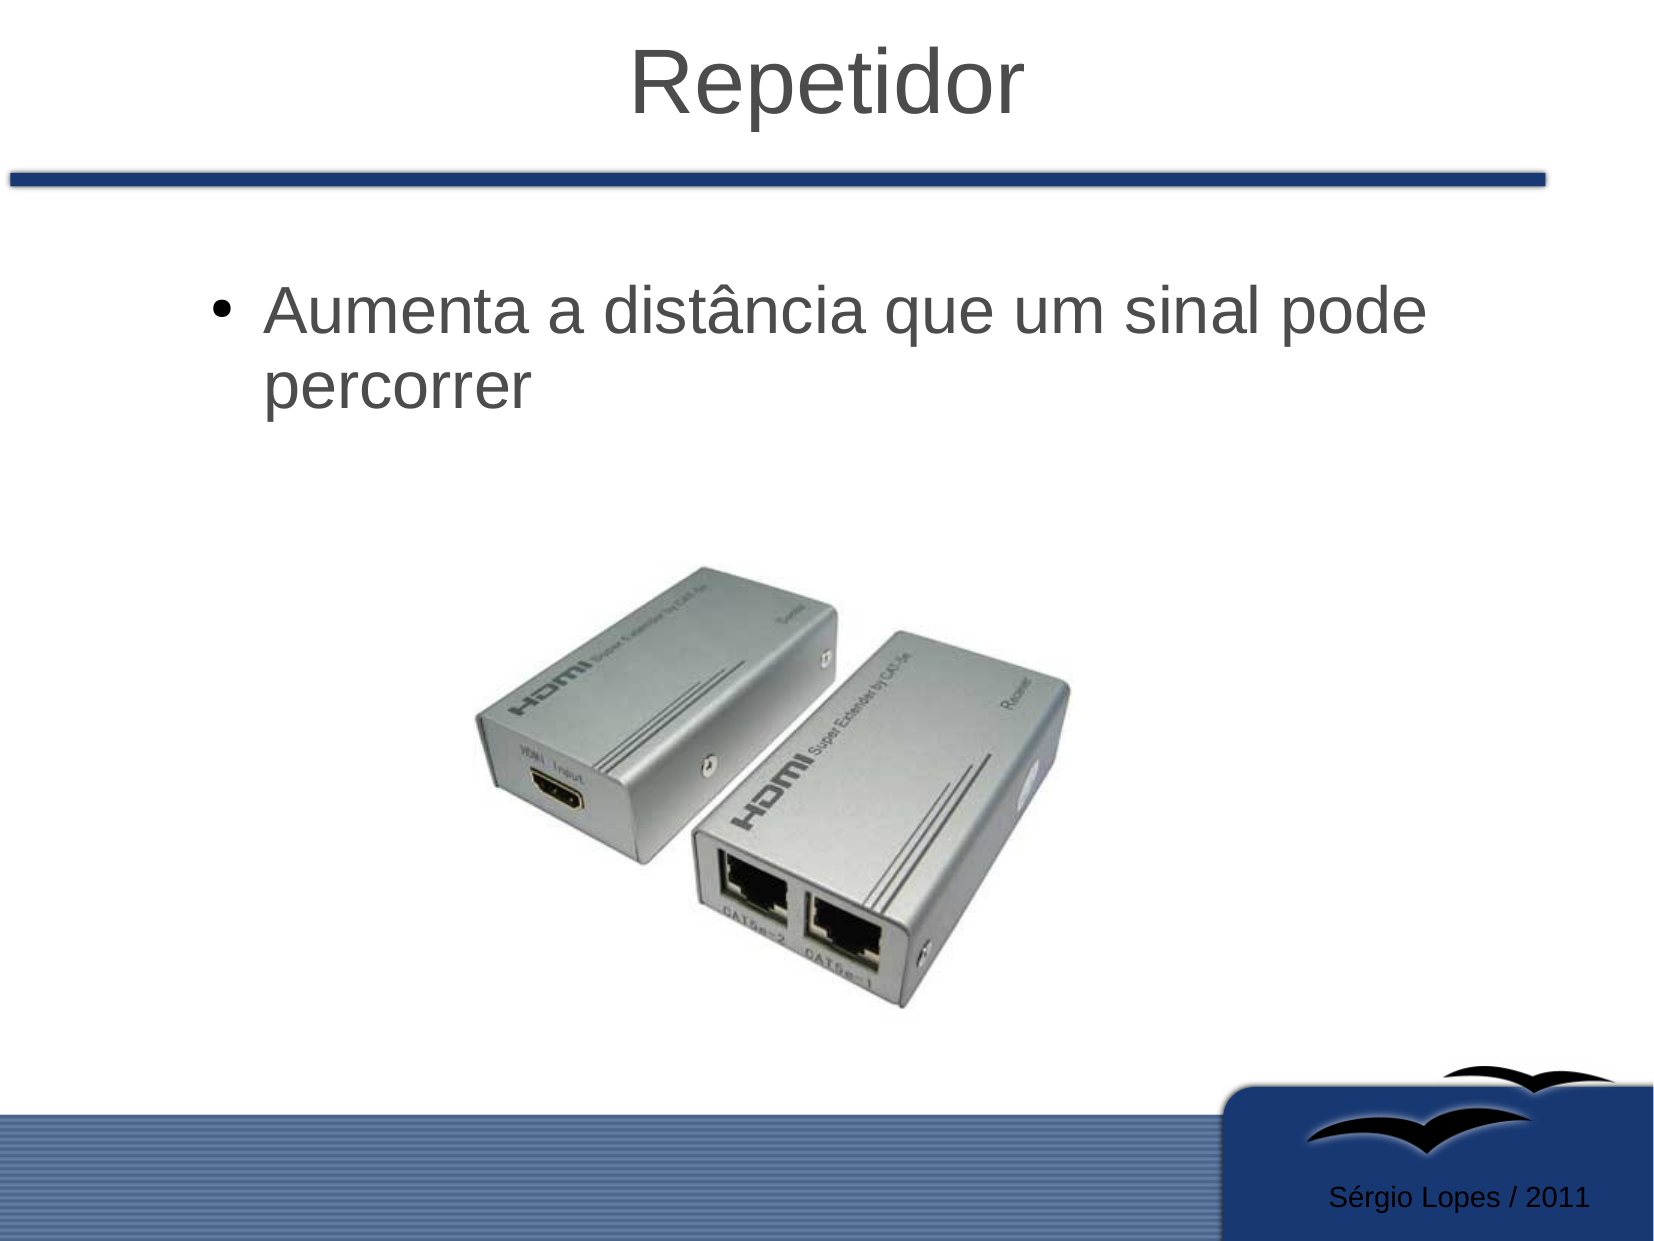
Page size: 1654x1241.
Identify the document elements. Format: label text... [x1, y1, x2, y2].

text_box Sérgio Lopes / 2011 [1328, 1181, 1588, 1214]
picture [0, 0, 1654, 1241]
title Repetidor [121, 0, 1534, 164]
list Aumenta a distância que um sinal pode percorrer [121, 273, 1534, 1056]
